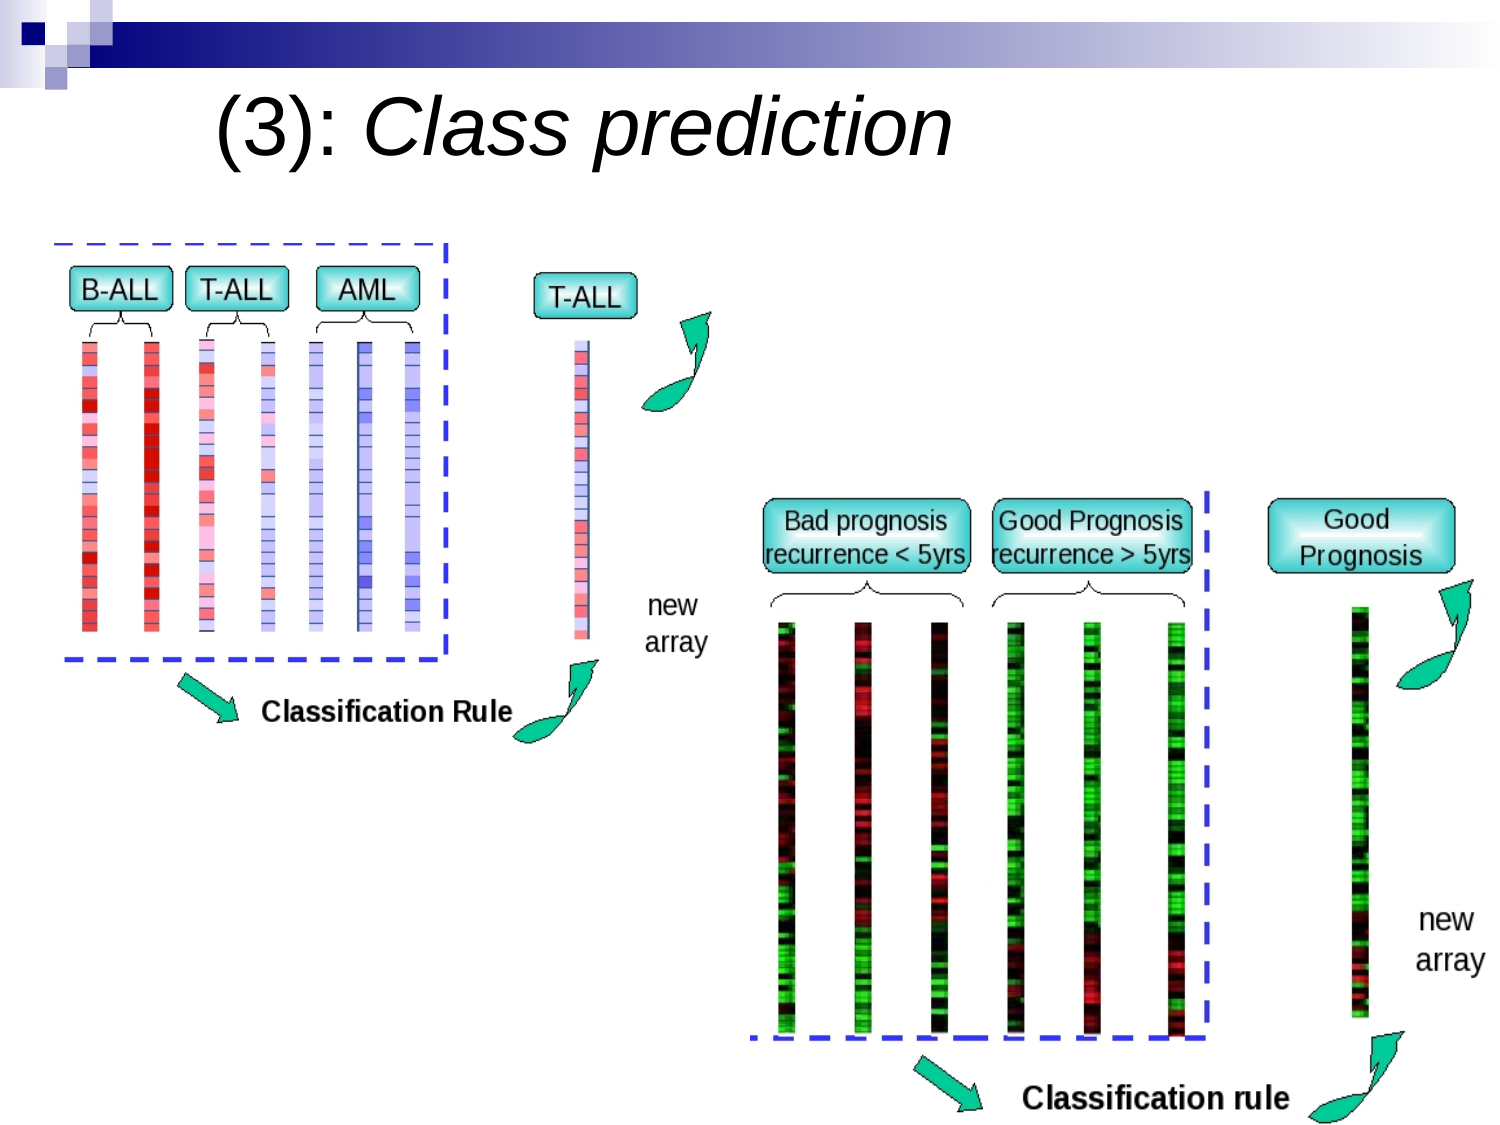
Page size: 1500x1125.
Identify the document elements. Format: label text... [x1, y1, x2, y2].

picture [750, 487, 1500, 1125]
title (3): Class prediction [214, 42, 1426, 203]
picture [53, 243, 729, 769]
